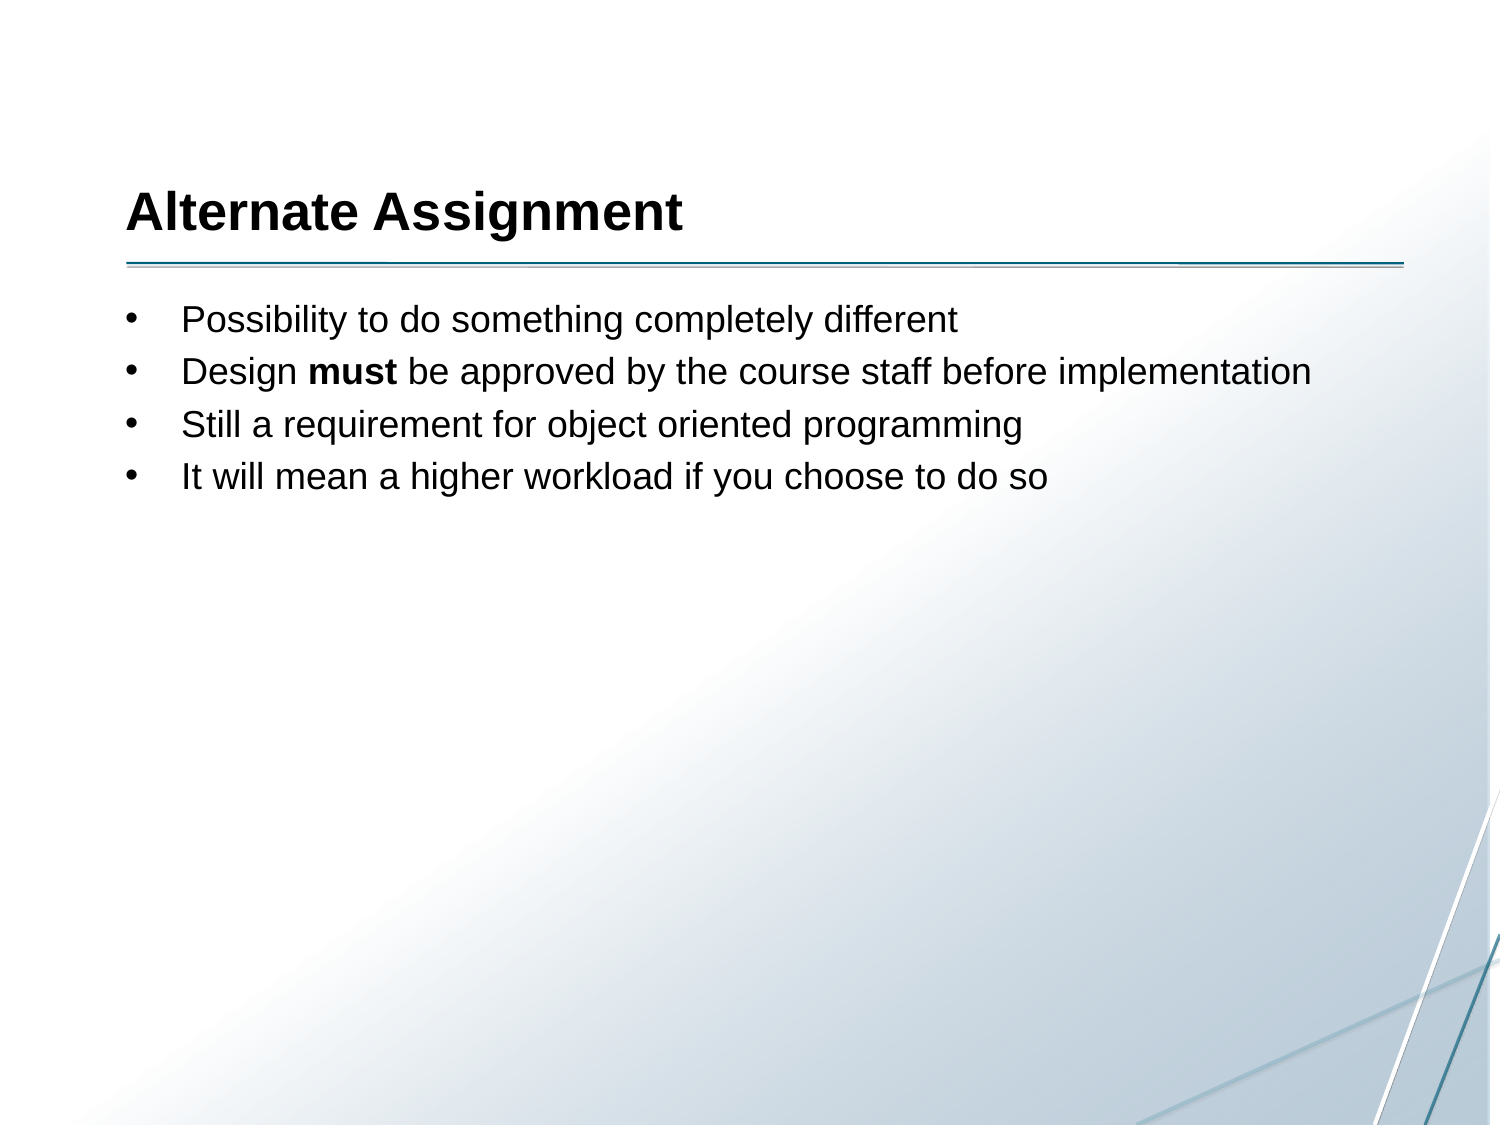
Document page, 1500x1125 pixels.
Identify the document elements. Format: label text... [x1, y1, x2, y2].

title Alternate Assignment [109, 49, 1403, 249]
list Possibility to do something completely different Design must be approved by the course staff before implementation Still a requirement for object oriented programming It will mean a higher workload if you choose to do so [109, 287, 1404, 1005]
